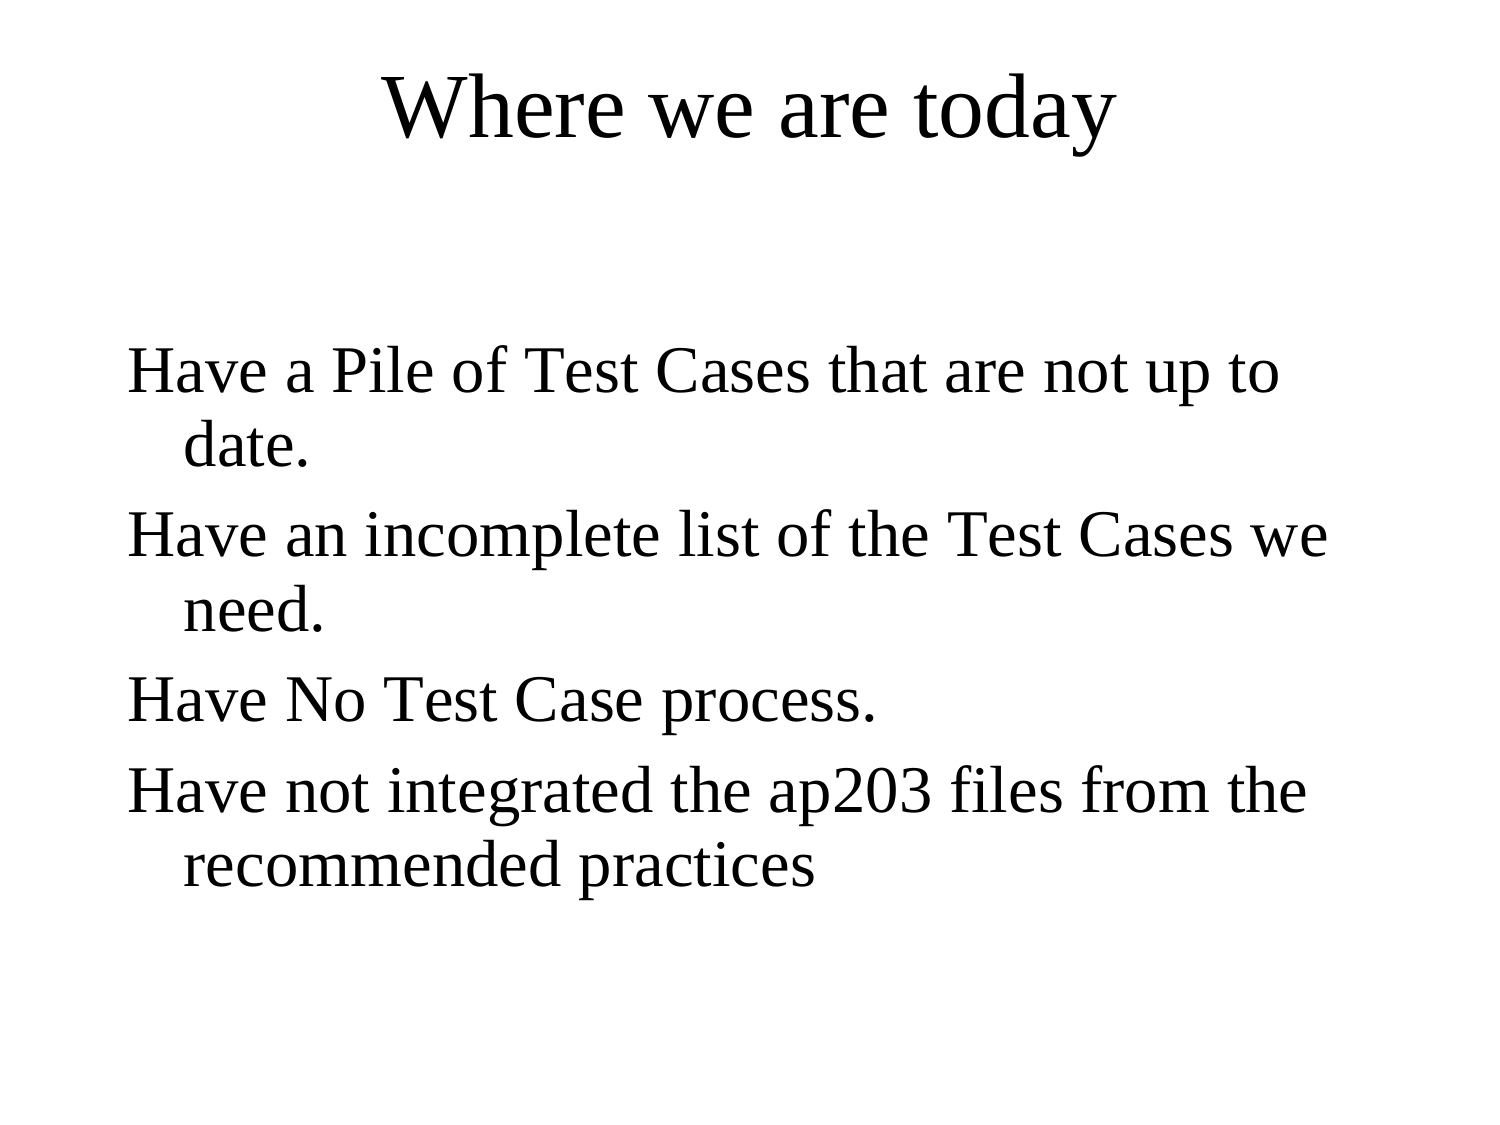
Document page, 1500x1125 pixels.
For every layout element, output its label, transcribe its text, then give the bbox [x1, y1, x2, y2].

title Where we are today [112, 12, 1388, 201]
list Have a Pile of Test Cases that are not up to date. Have an incomplete list of the Test Cases we need. Have No Test Case process. Have not integrated the ap203 files from the recommended practices [112, 324, 1388, 1001]
